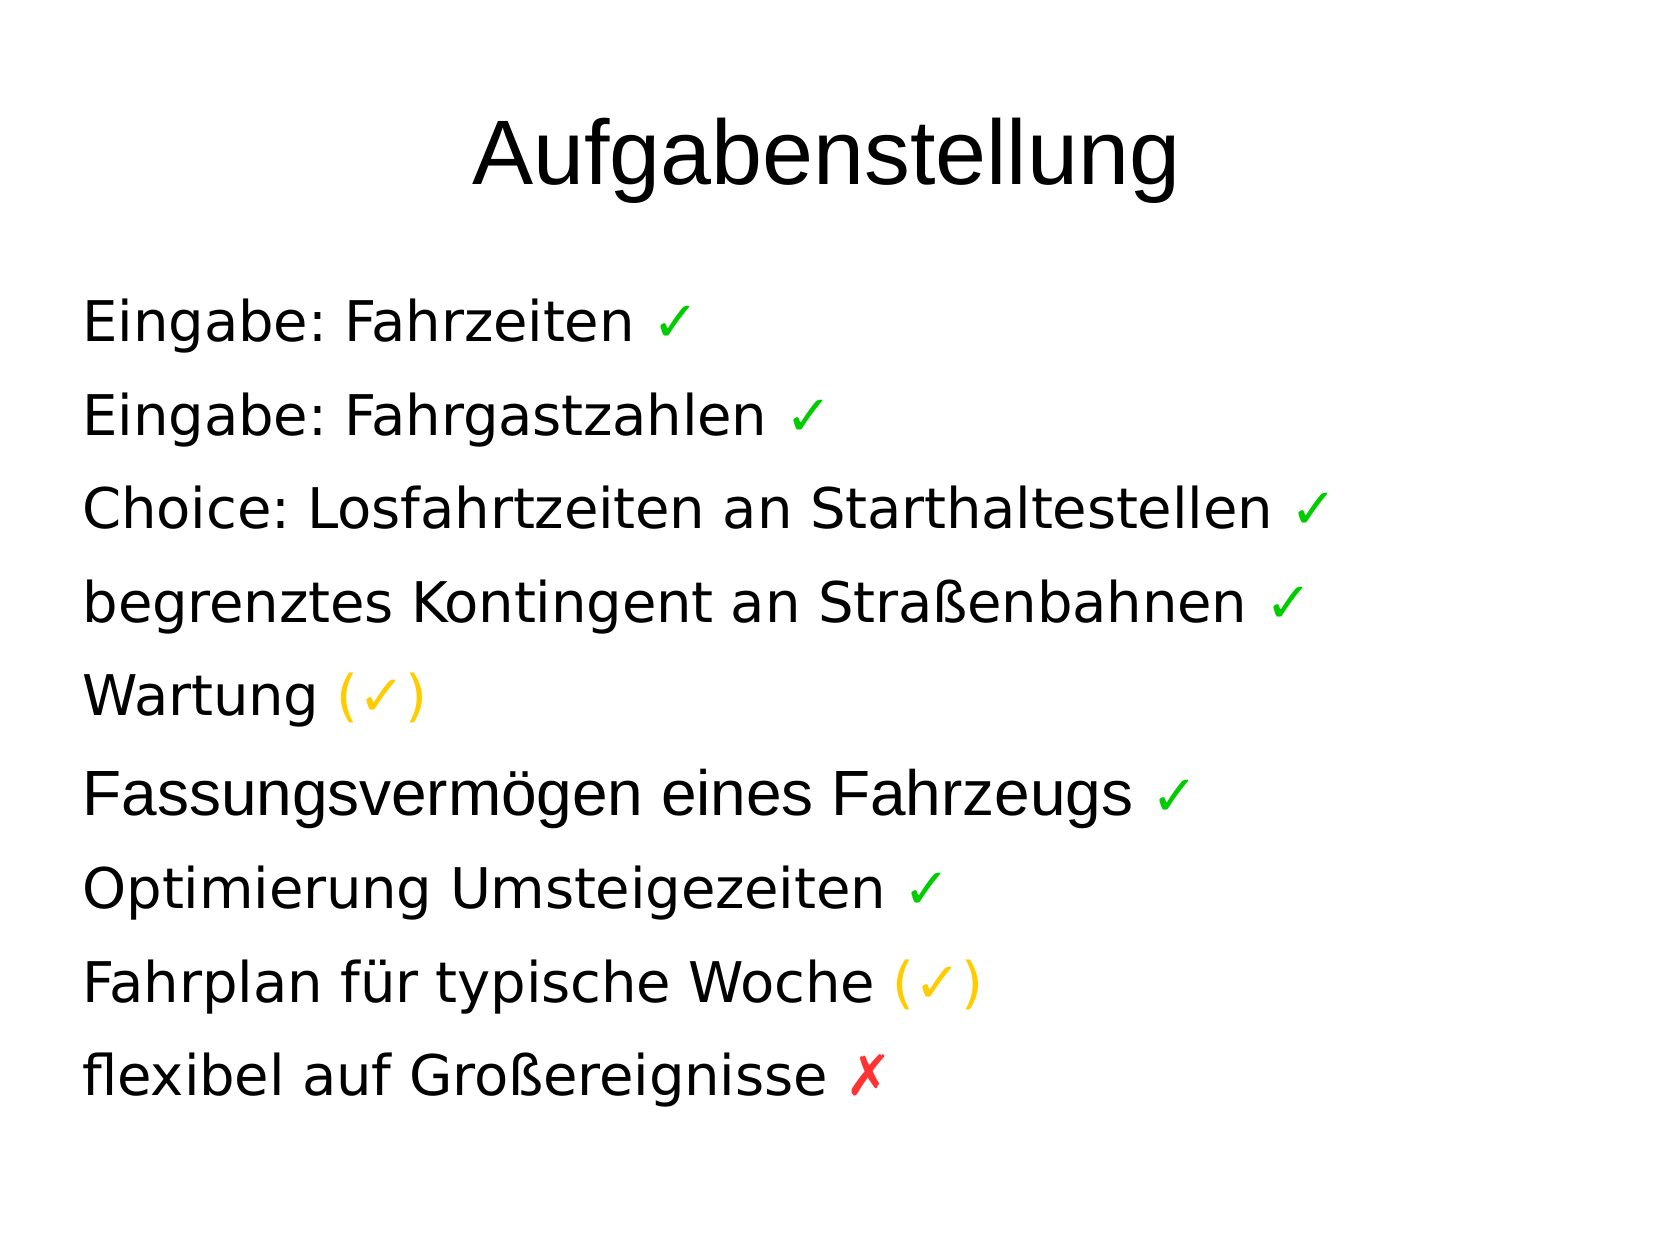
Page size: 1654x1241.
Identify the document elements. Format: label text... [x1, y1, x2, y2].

title Aufgabenstellung [82, 49, 1571, 257]
list Eingabe: Fahrzeiten ✓ Eingabe: Fahrgastzahlen ✓ Choice: Losfahrtzeiten an Starthaltestellen ✓ begrenztes Kontingent an Straßenbahnen ✓ Wartung (✓) Fassungsvermögen eines Fahrzeugs ✓ Optimierung Umsteigezeiten ✓ Fahrplan für typische Woche (✓) flexibel auf Großereignisse ✗ [82, 290, 1571, 1111]
